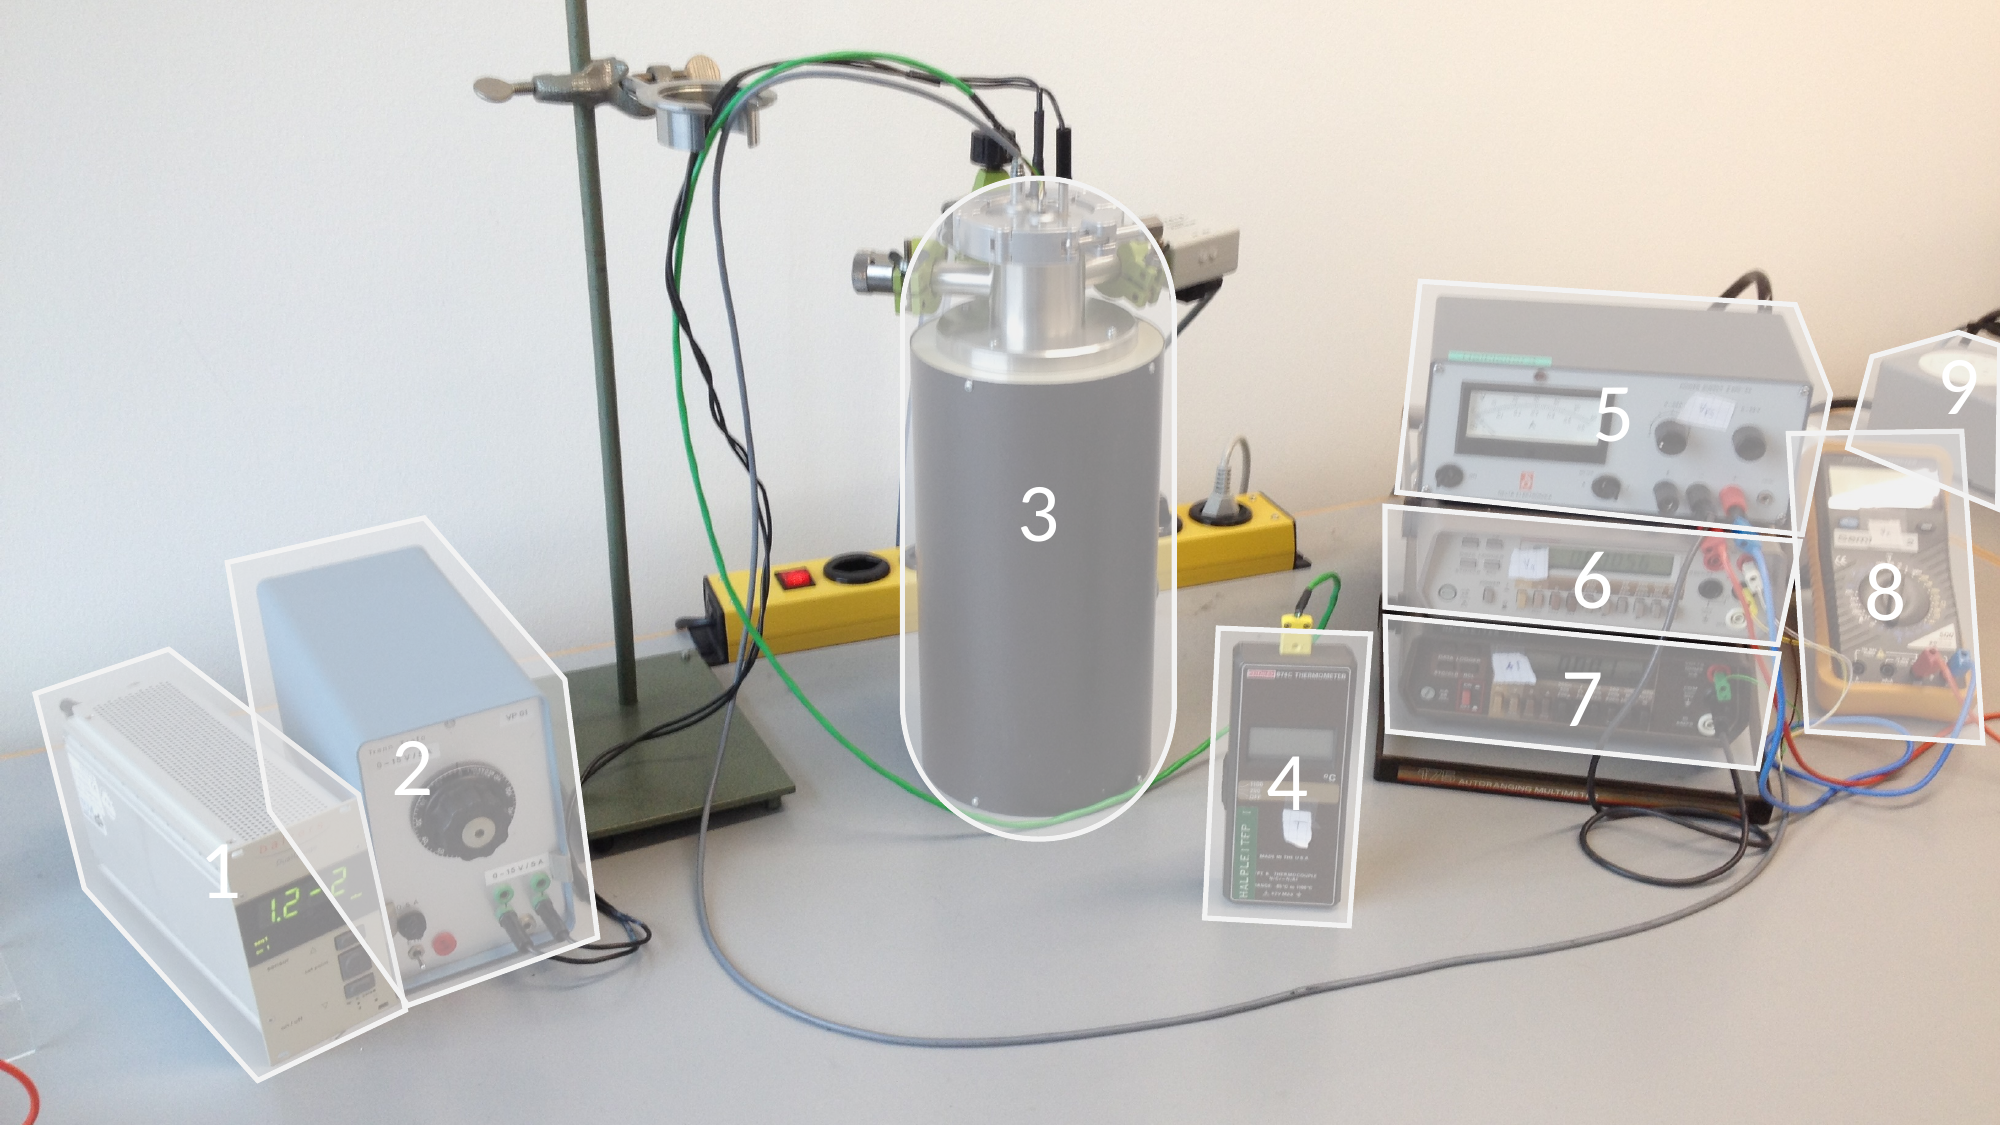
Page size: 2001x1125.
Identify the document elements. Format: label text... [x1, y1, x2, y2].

picture [0, 0, 2000, 1125]
text_box 5 [1396, 281, 1831, 534]
text_box 3 [902, 178, 1175, 840]
text_box 8 [1788, 432, 1983, 743]
text_box [1847, 340, 2000, 509]
text_box 2 [227, 517, 598, 1006]
text_box 9 [1922, 323, 1983, 440]
text_box 4 [1204, 628, 1371, 926]
text_box 6 [1385, 506, 1796, 645]
text_box 1 [35, 649, 406, 1081]
text_box 7 [1385, 616, 1779, 769]
